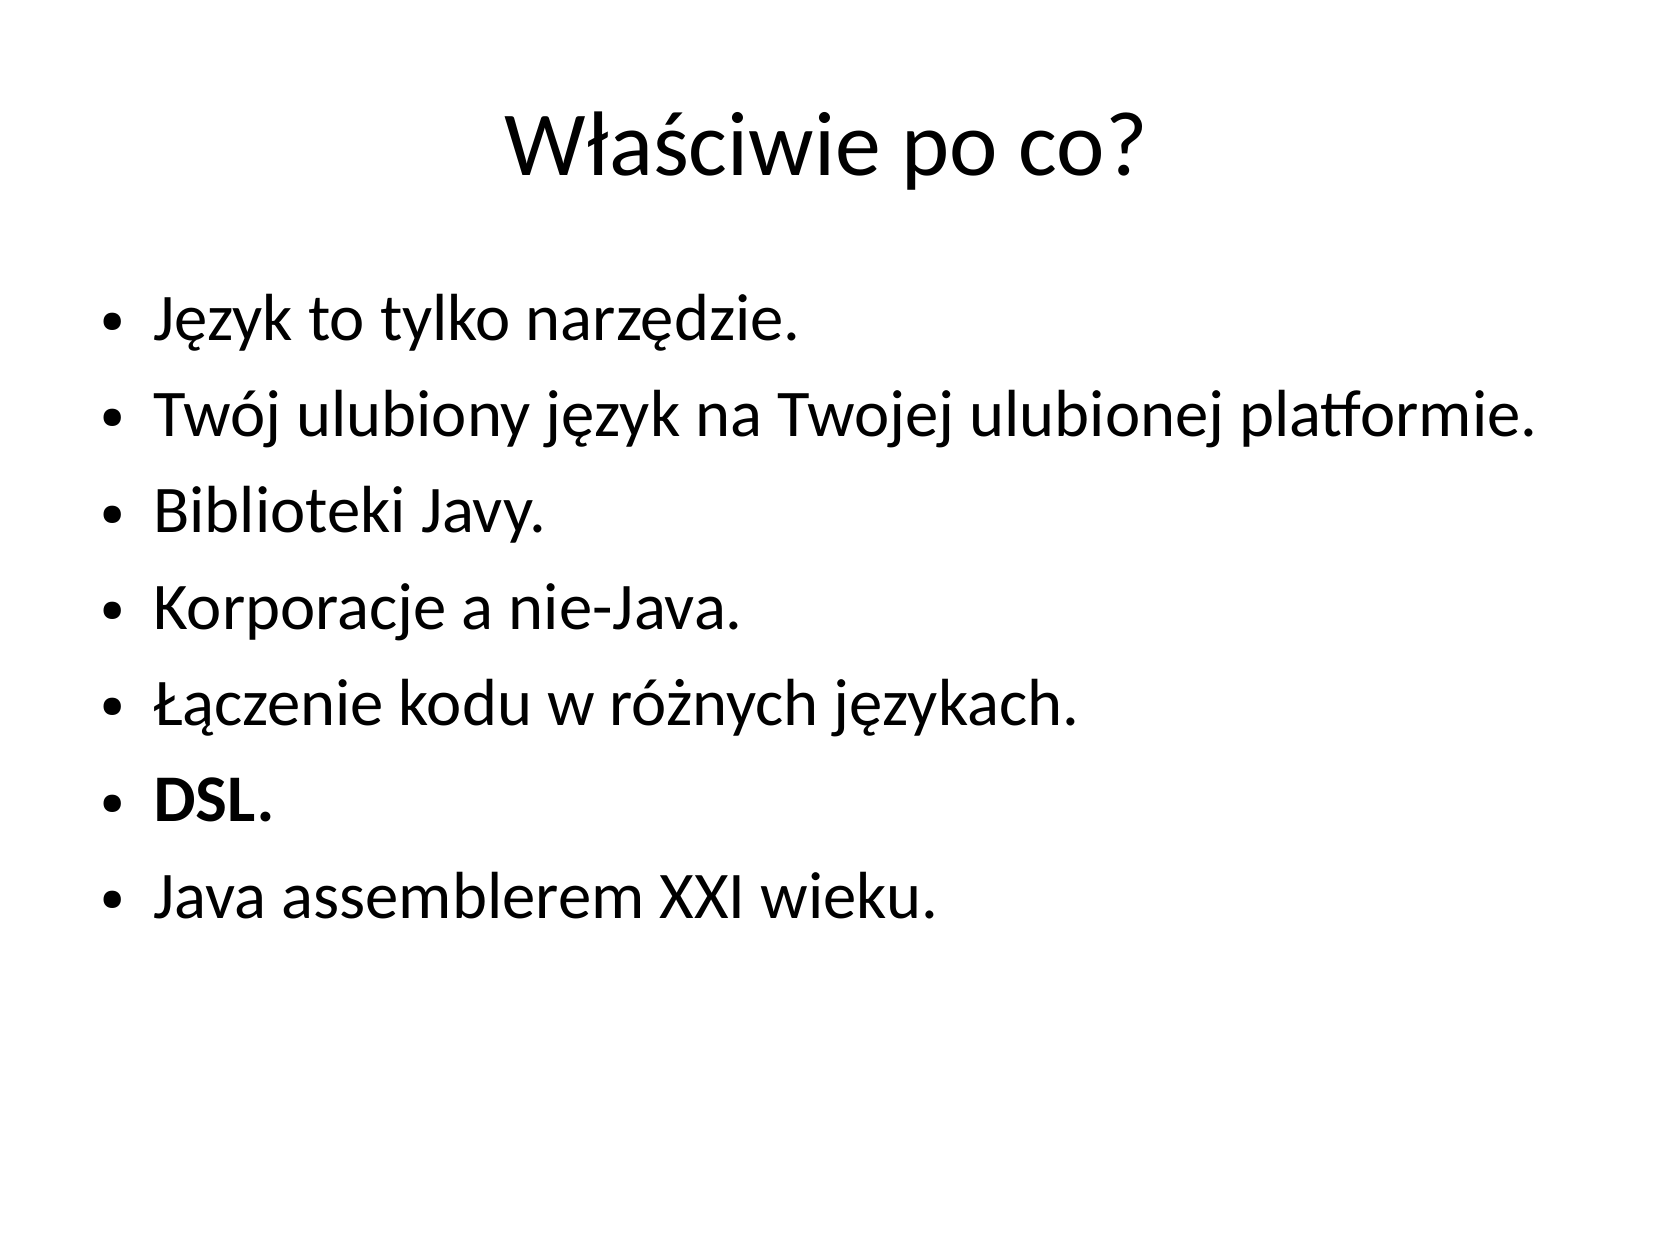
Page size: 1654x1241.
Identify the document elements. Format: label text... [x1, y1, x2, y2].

list Język to tylko narzędzie. Twój ulubiony język na Twojej ulubionej platformie. Biblioteki Javy. Korporacje a nie-Java. Łączenie kodu w różnych językach. DSL. Java assemblerem XXI wieku. [82, 290, 1571, 1094]
title Właściwie po co? [82, 49, 1571, 257]
